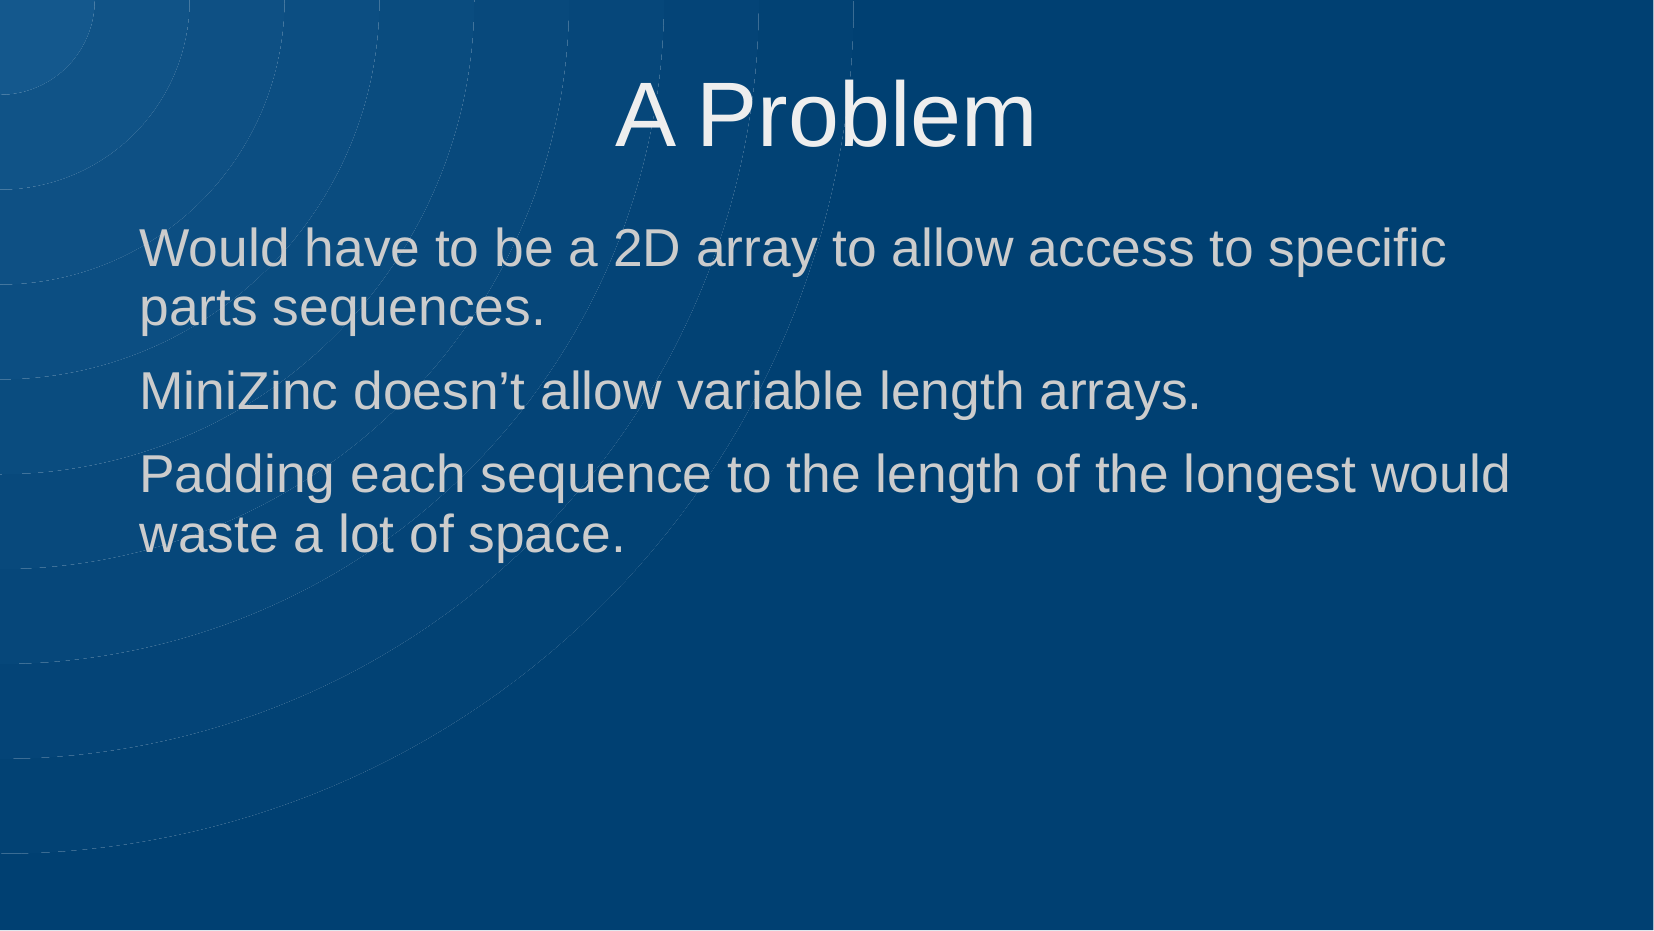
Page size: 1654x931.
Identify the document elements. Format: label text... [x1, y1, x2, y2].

title A Problem [82, 37, 1571, 193]
list Would have to be a 2D array to allow access to specific parts sequences. MiniZinc doesn’t allow variable length arrays. Padding each sequence to the length of the longest would waste a lot of space. [82, 217, 1571, 567]
